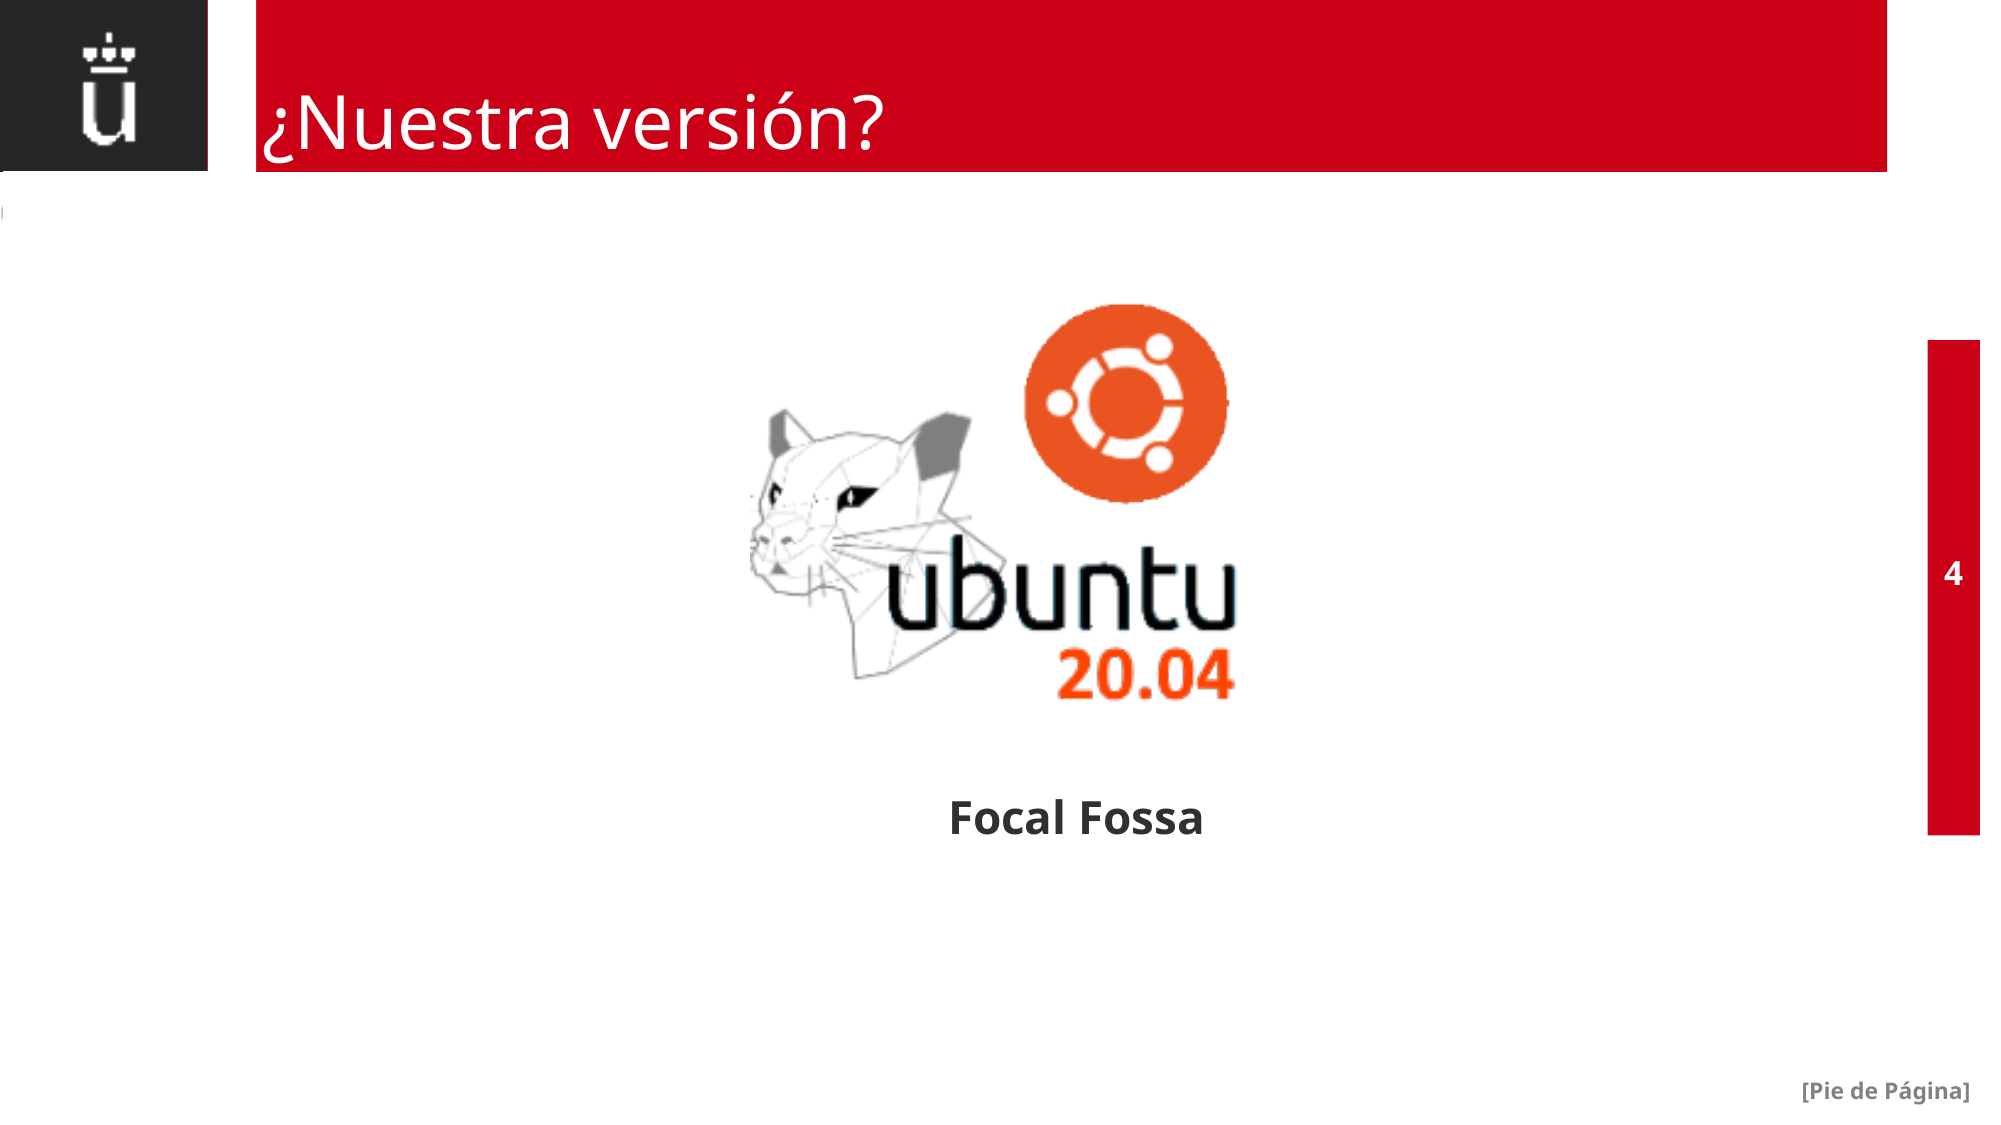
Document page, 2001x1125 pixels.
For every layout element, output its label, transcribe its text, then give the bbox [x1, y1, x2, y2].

picture [0, 0, 259, 296]
list Focal Fossa [267, 181, 1899, 1043]
picture [750, 295, 1250, 719]
title ¿Nuestra versión? [247, 0, 1802, 172]
slide_number <number> [1898, 544, 2001, 605]
footer [Pie de Página] [671, 1060, 1986, 1121]
